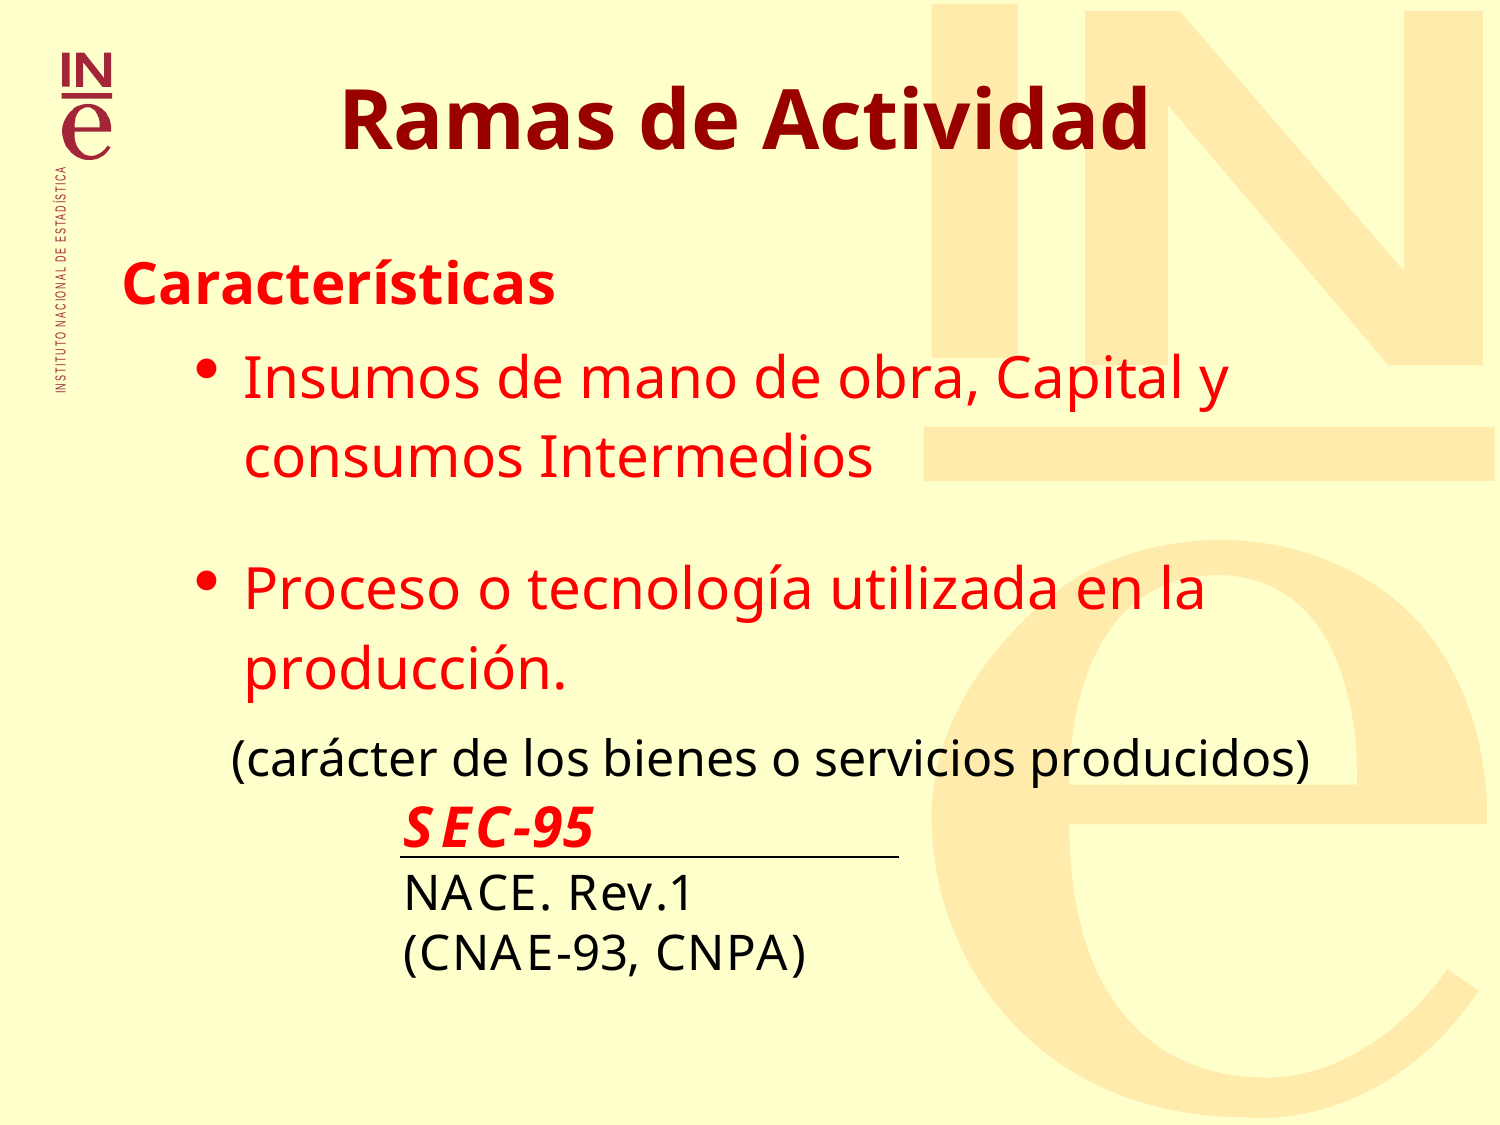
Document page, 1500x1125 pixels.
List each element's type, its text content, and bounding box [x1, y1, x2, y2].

chart [399, 787, 1287, 1125]
list Características Insumos de mano de obra, Capital y consumos Intermedios Proceso o tecnología utilizada en la producción. (carácter de los bienes o servicios producidos) [108, 235, 1384, 911]
title Ramas de Actividad [108, 53, 1384, 194]
